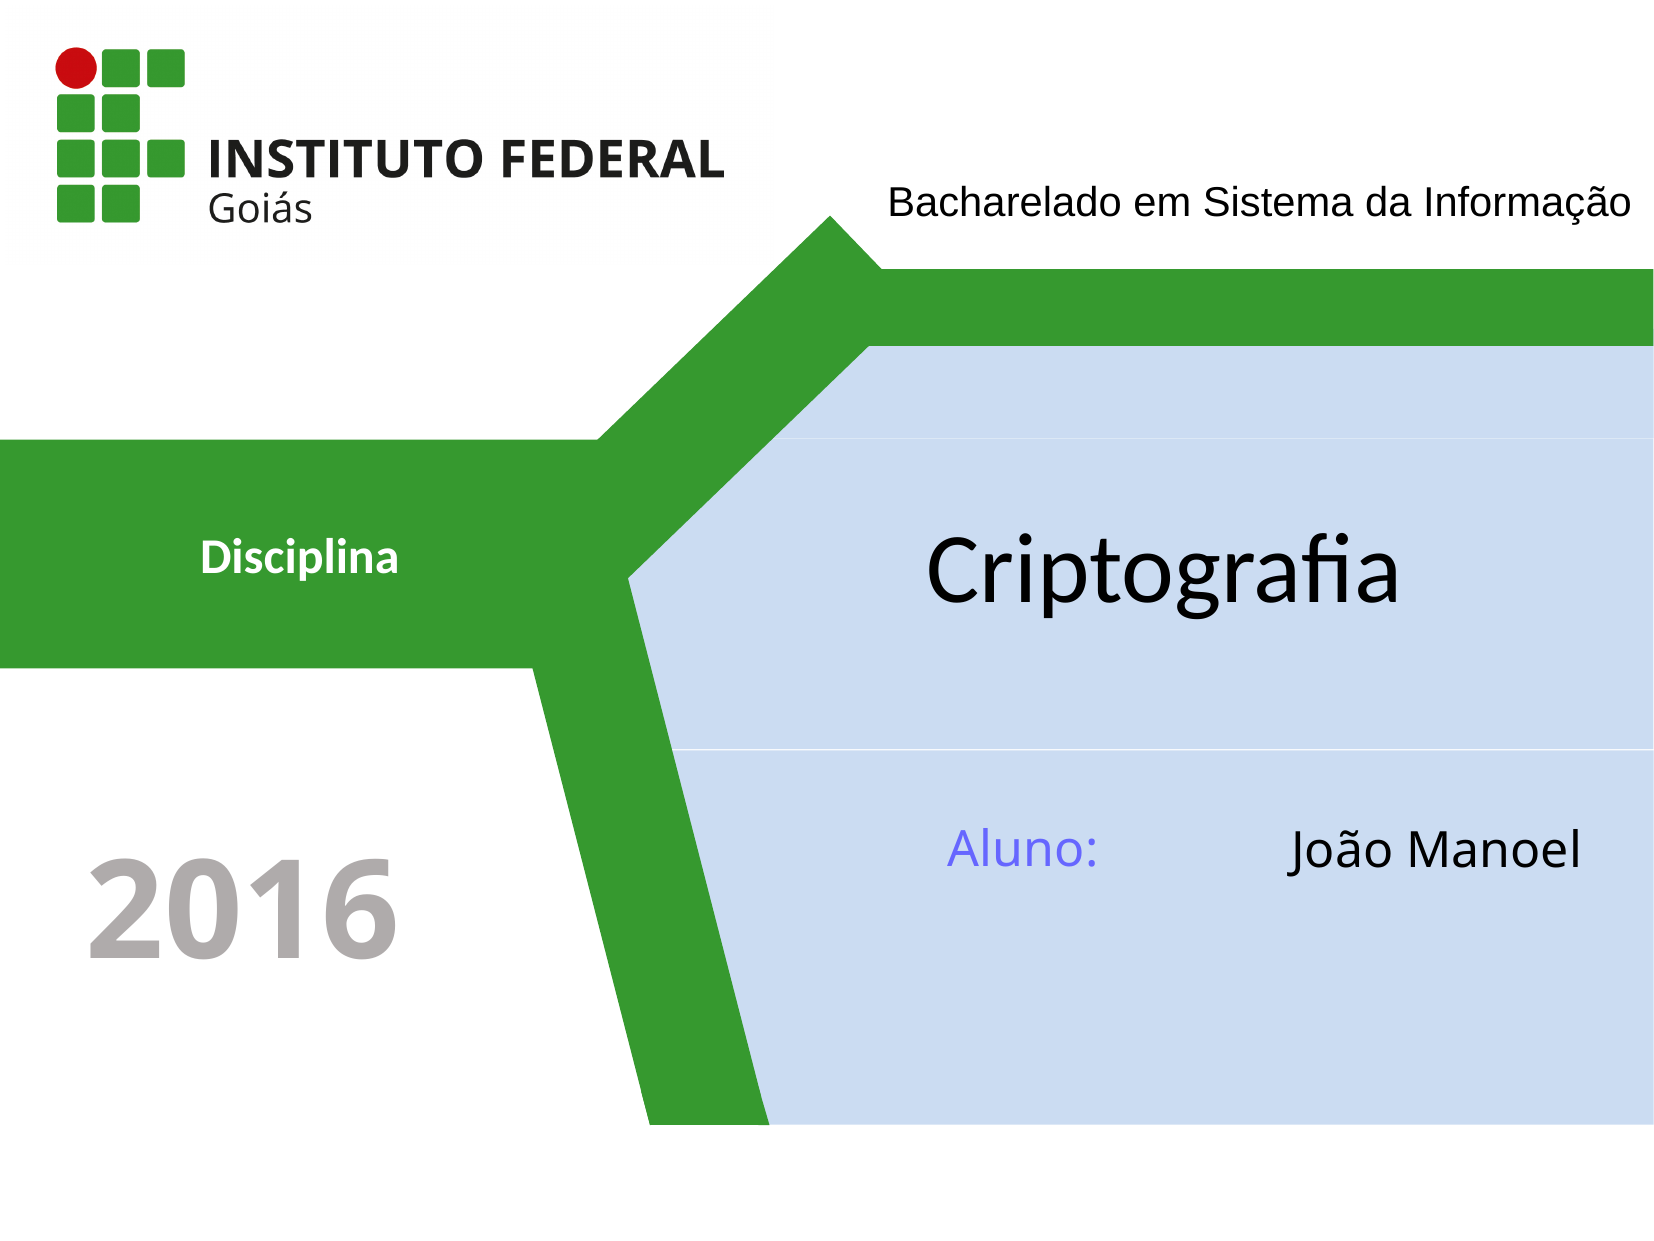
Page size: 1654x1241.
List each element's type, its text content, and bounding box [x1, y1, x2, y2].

text_box Disciplina [0, 439, 597, 669]
text_box Criptografia [664, 495, 1654, 751]
text_box [500, 215, 1654, 1126]
text_box 2016 [70, 813, 483, 993]
picture [5, 5, 774, 265]
text_box Aluno: [933, 809, 1148, 884]
text_box João Manoel [1248, 810, 1598, 945]
text_box Bacharelado em Sistema da Informação [871, 165, 1648, 236]
